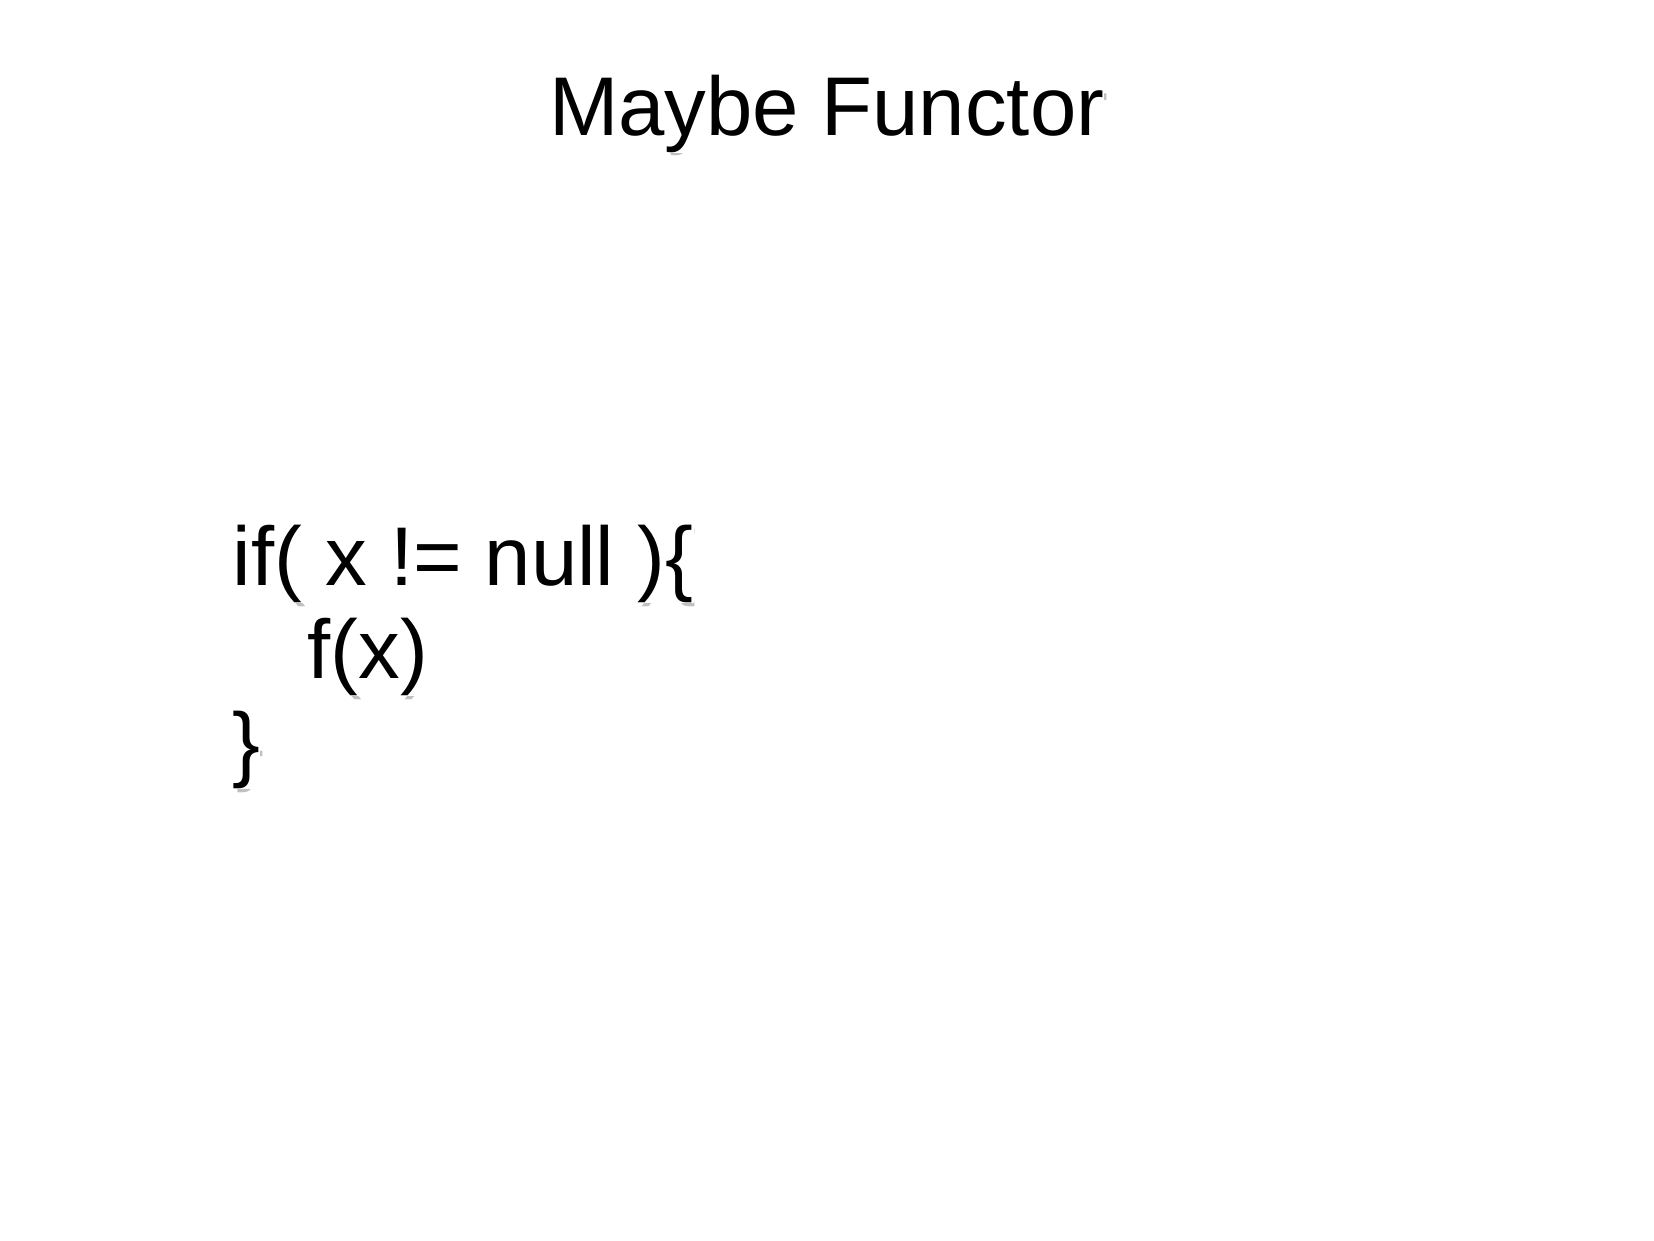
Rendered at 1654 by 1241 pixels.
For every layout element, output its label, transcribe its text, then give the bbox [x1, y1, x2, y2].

subtitle if( x != null ){ f(x) } [82, 290, 1571, 1010]
title Maybe Functor [82, 49, 1571, 257]
